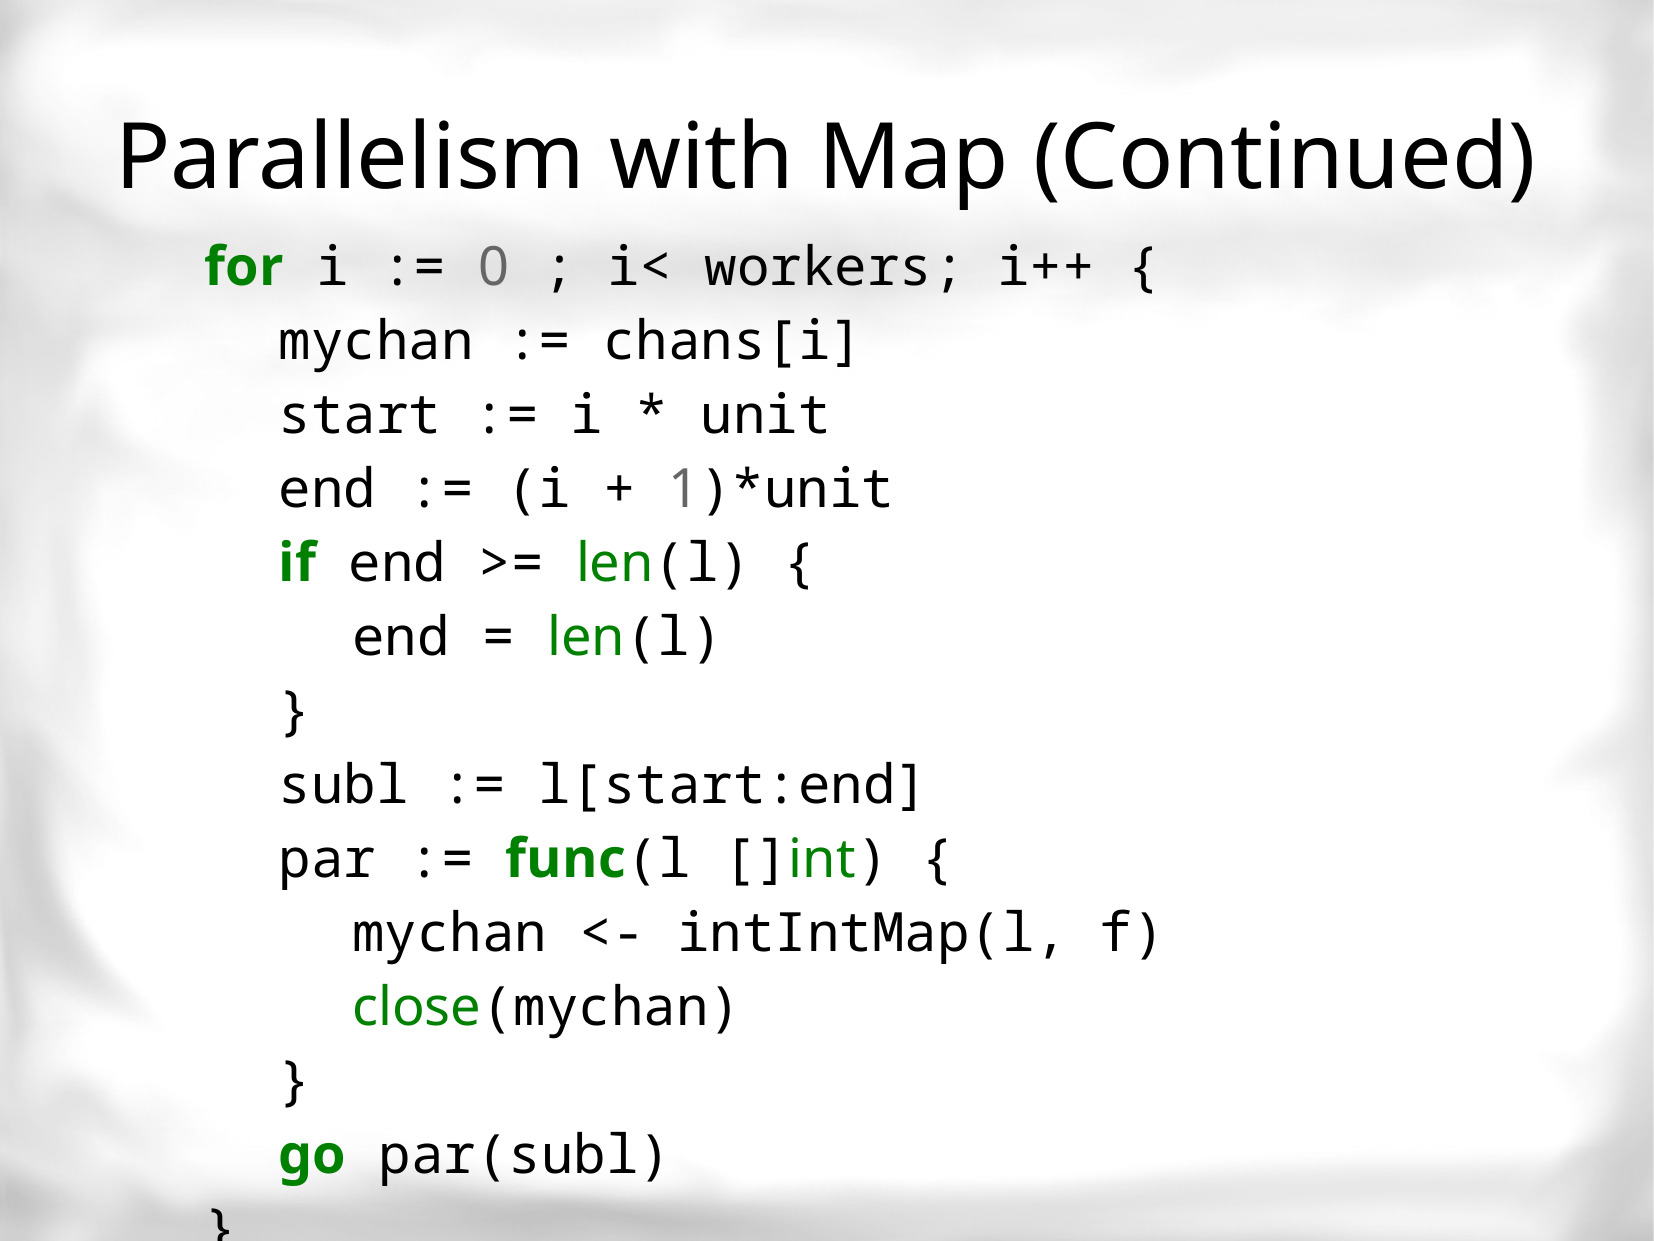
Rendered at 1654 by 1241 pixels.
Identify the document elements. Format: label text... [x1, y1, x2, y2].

text_box for i := 0 ; i< workers; i++ { mychan := chans[i] start := i * unit end := (i + 1)*unit if end >= len(l) { end = len(l) } subl := l[start:end] par := func(l []int) { mychan <- intIntMap(l, f) close(mychan) } go par(subl) } out := make([]int, len(l)) for i := 0; i < workers; i++ { arr := <- chans[i] start := i*unit end := start + len(arr) copy(out[start:end], arr) } return out } [116, 220, 1641, 1241]
picture [0, 0, 1654, 1241]
title Parallelism with Map (Continued) [82, 49, 1571, 257]
